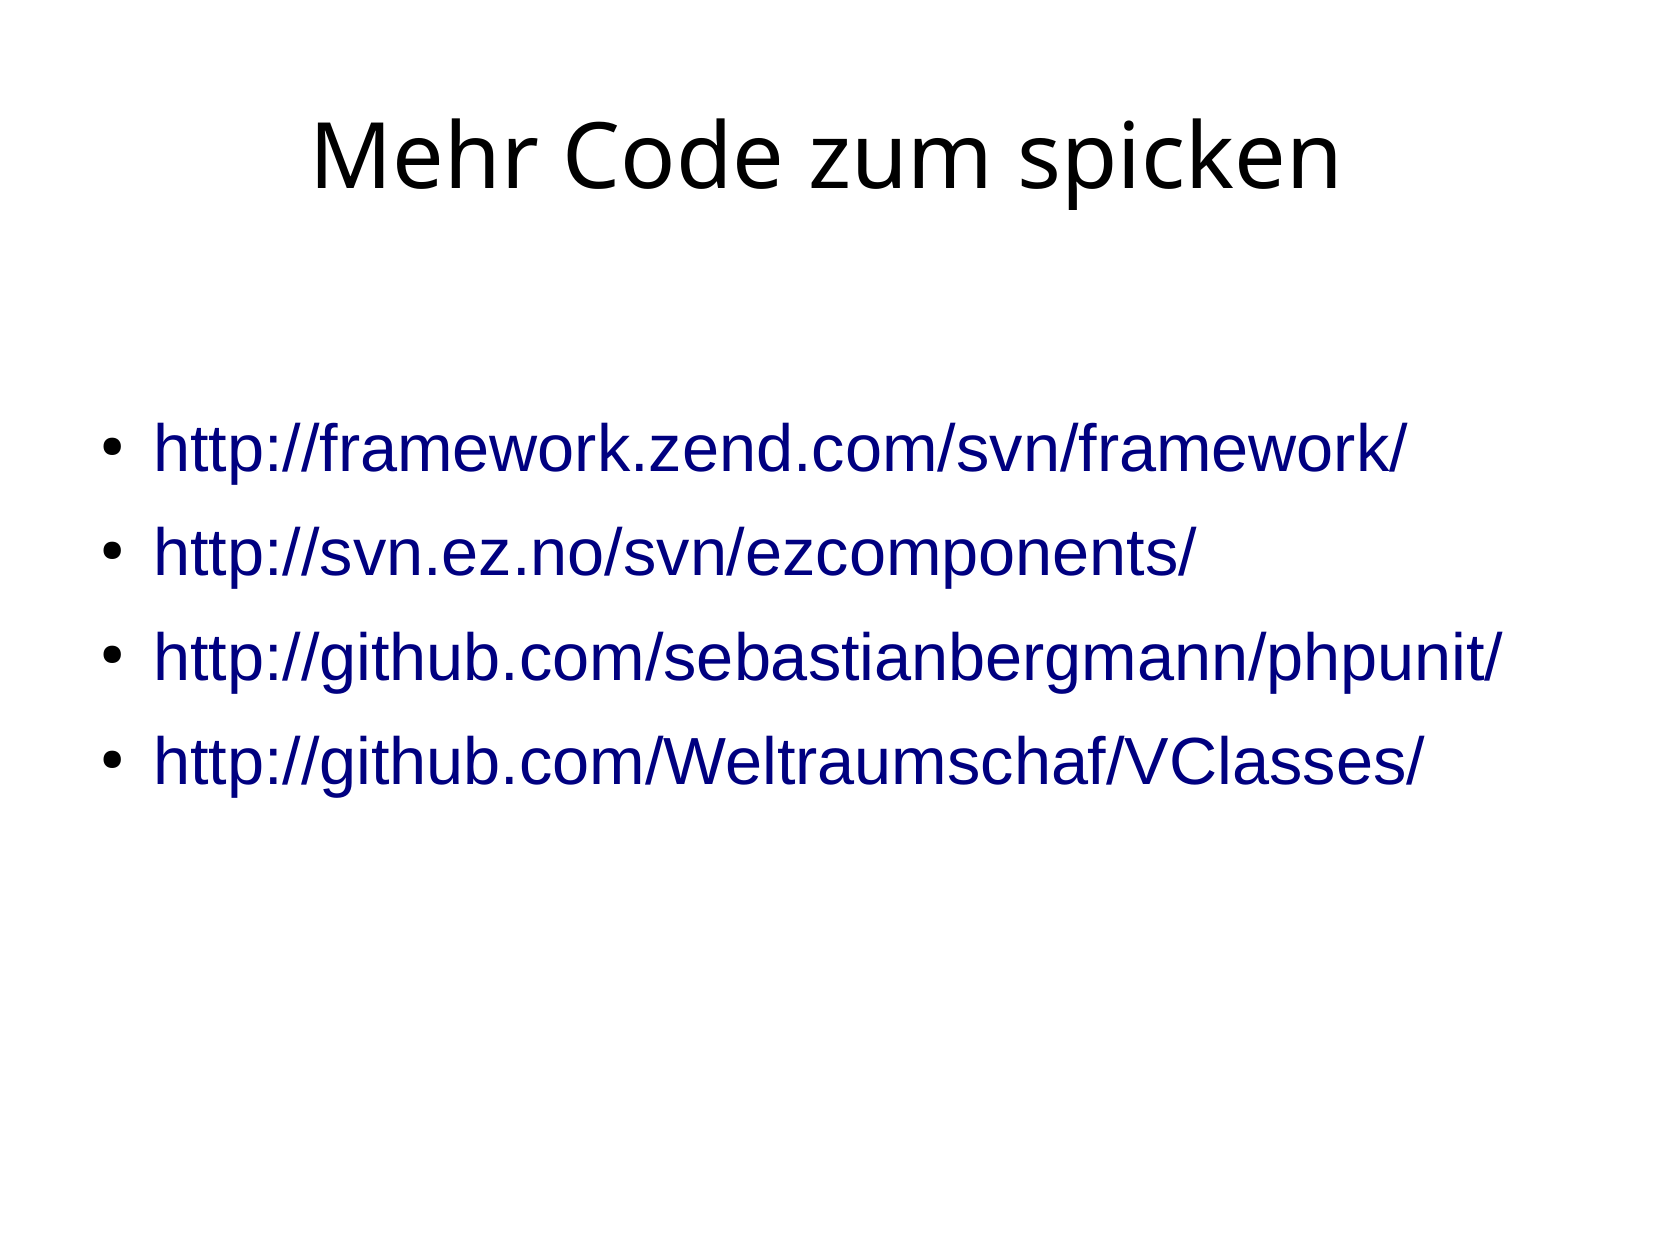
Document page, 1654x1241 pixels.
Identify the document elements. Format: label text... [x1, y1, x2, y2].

list http://framework.zend.com/svn/framework/ http://svn.ez.no/svn/ezcomponents/ http://github.com/sebastianbergmann/phpunit/ http://github.com/Weltraumschaf/VClasses/ [82, 410, 1571, 830]
title Mehr Code zum spicken [82, 49, 1571, 257]
